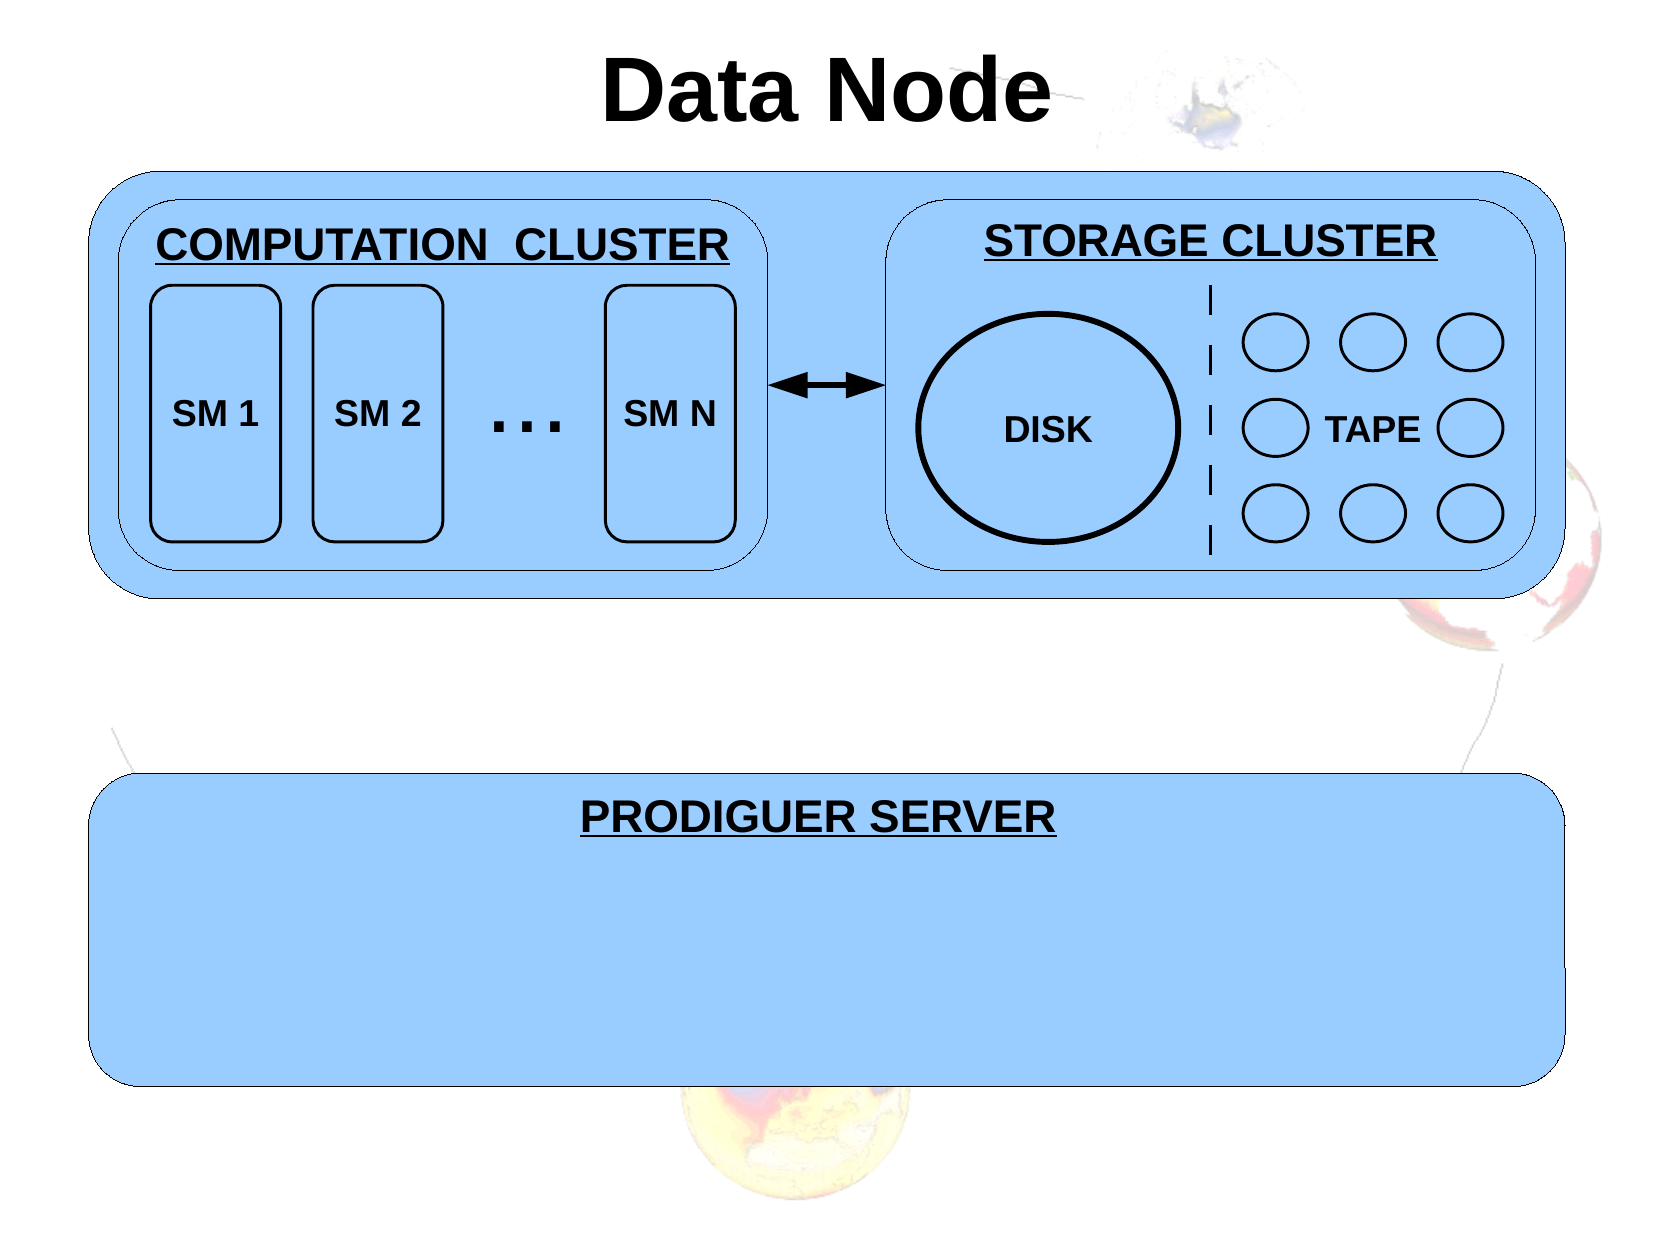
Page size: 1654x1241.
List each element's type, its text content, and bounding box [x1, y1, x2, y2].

text_box STORAGE CLUSTER [885, 207, 1536, 274]
picture [0, 0, 1654, 1241]
text_box SM N [605, 285, 736, 542]
text_box [88, 171, 1566, 599]
text_box DISK [950, 401, 1146, 459]
text_box ... [462, 334, 593, 461]
text_box PRODIGUER SERVER [565, 783, 1063, 850]
text_box TAPE [1275, 401, 1471, 459]
text_box COMPUTATION CLUSTER [118, 211, 768, 278]
text_box [88, 773, 1566, 1087]
text_box SM 1 [150, 285, 281, 542]
text_box SM 2 [312, 285, 443, 542]
title Data Node [82, 14, 1571, 165]
